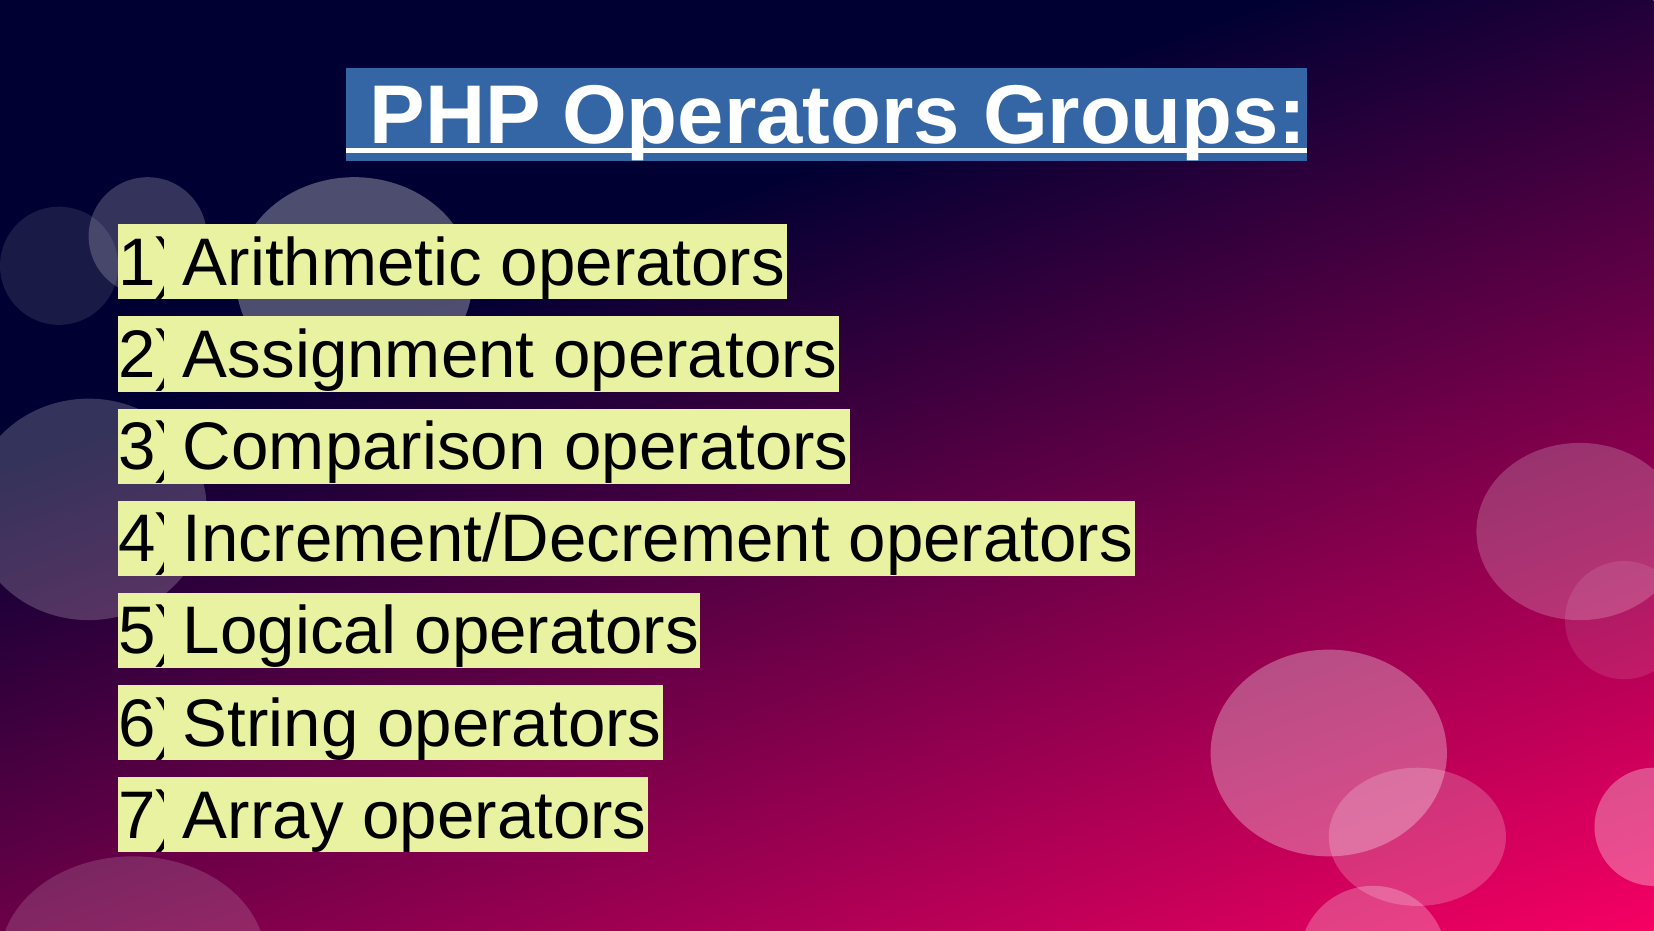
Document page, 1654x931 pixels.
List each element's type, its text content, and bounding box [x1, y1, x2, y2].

list Arithmetic operators Assignment operators Comparison operators Increment/Decrement operators Logical operators String operators Array operators [118, 224, 1563, 857]
title PHP Operators Groups: [82, 37, 1571, 193]
